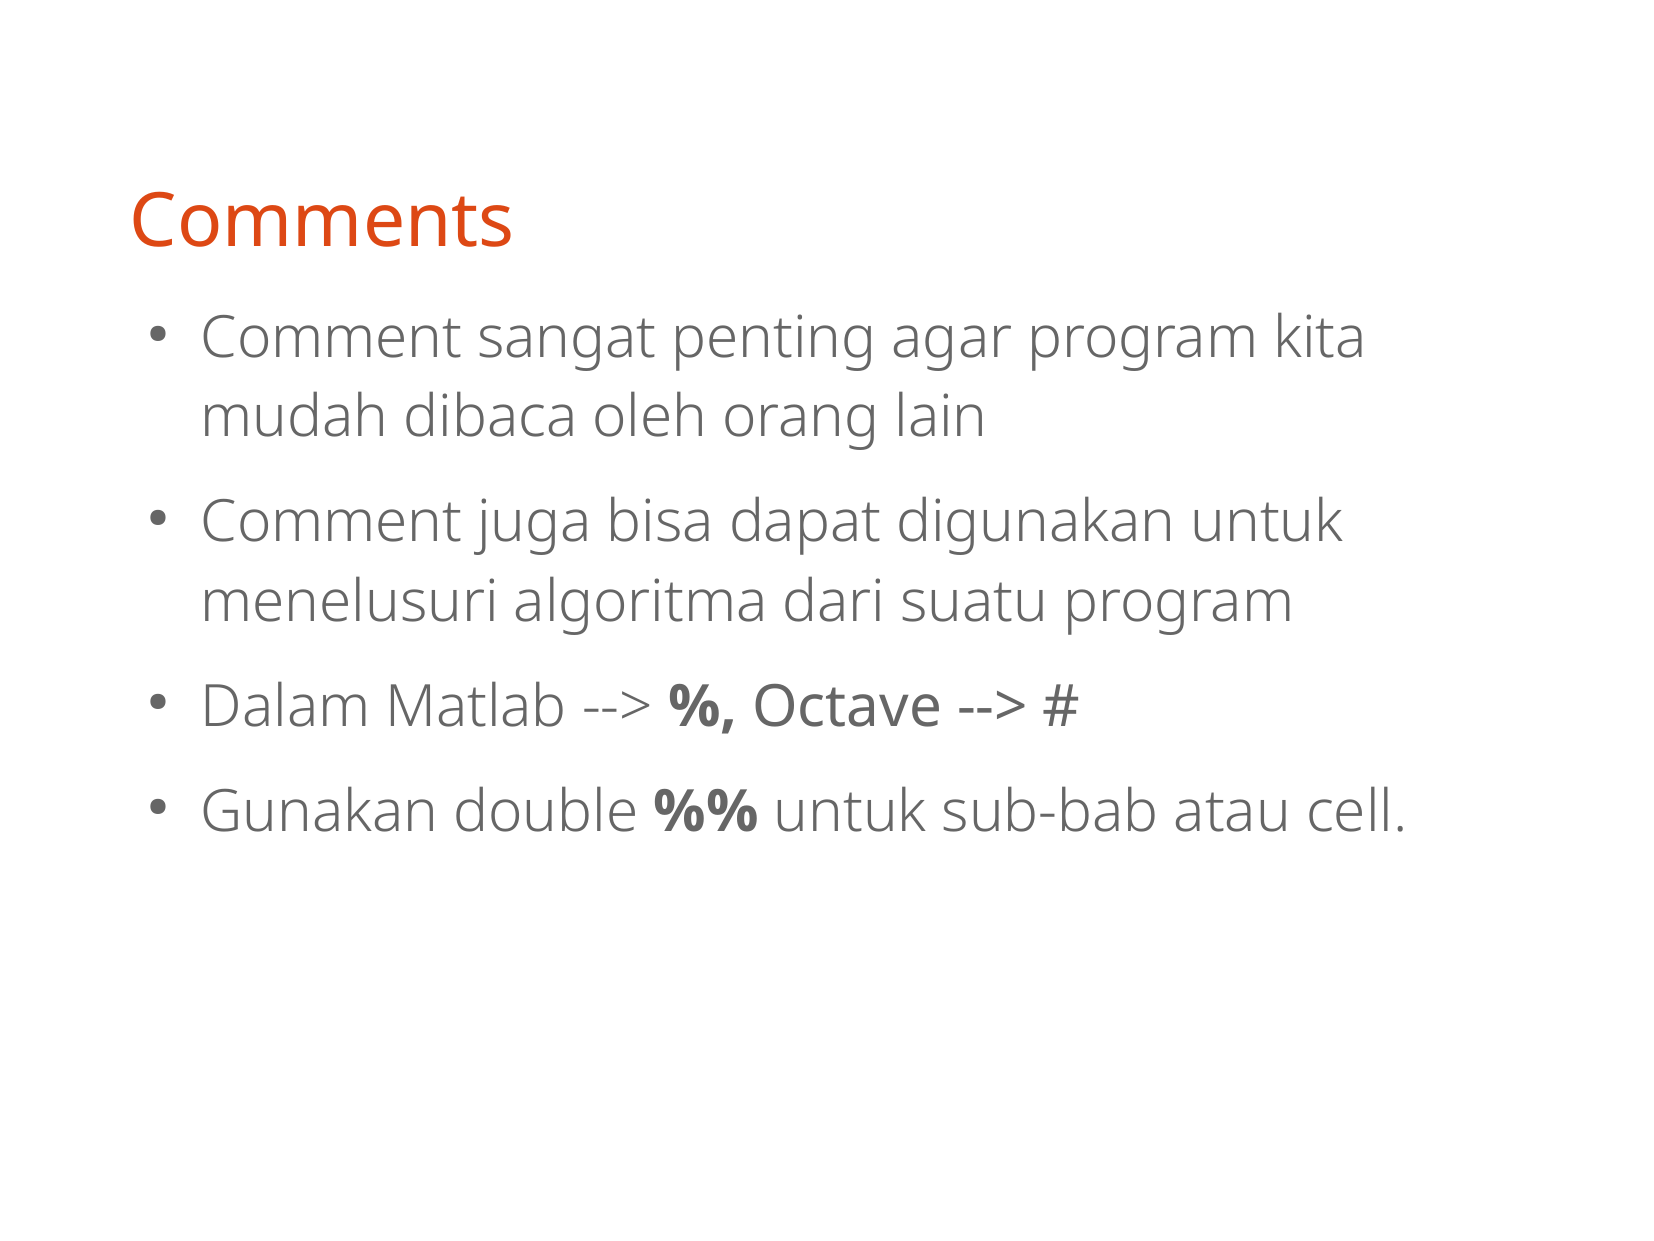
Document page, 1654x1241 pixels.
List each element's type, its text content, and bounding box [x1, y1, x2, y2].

list Comment sangat penting agar program kita mudah dibaca oleh orang lain Comment juga bisa dapat digunakan untuk menelusuri algoritma dari suatu program Dalam Matlab --> %, Octave --> # Gunakan double %% untuk sub-bab atau cell. [129, 295, 1518, 1010]
title Comments [129, 153, 1518, 281]
